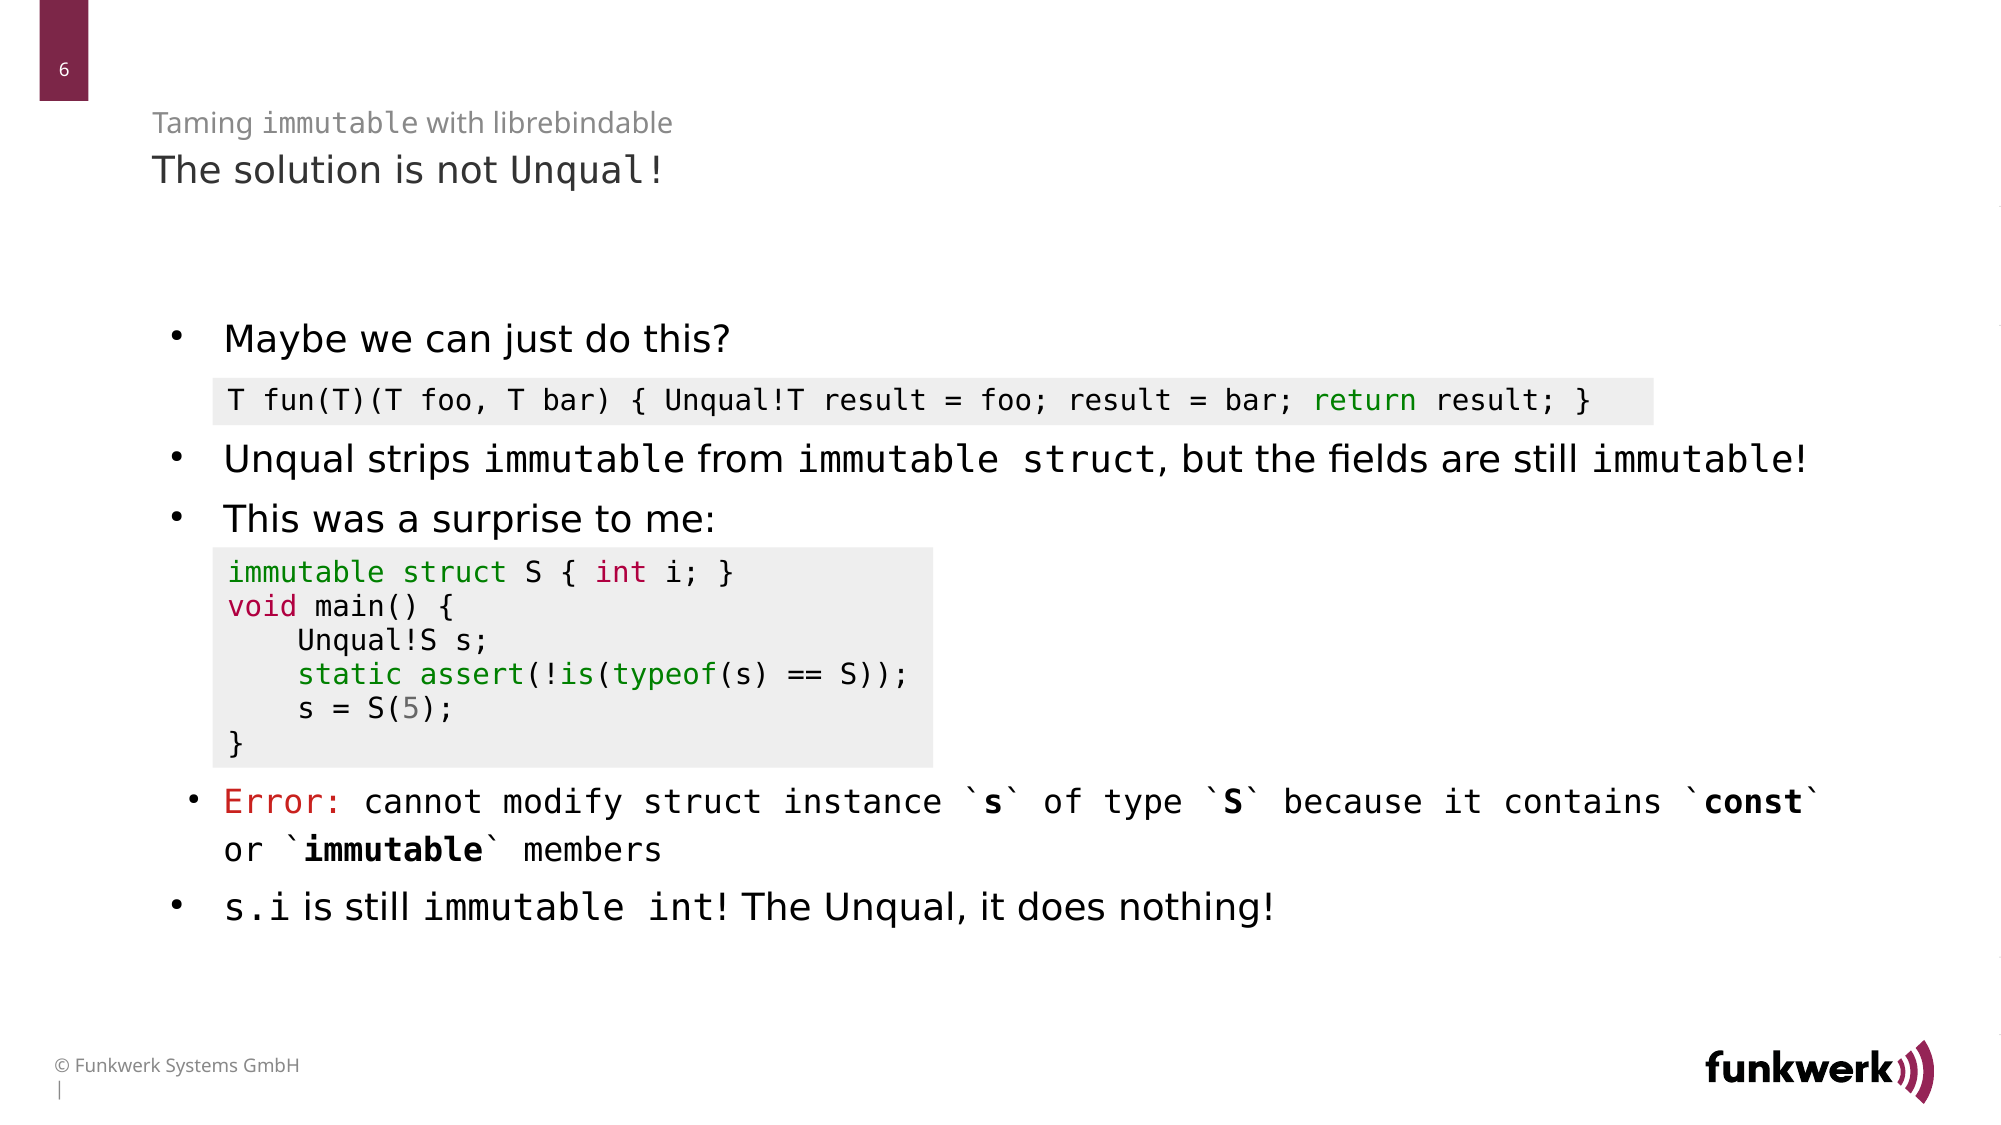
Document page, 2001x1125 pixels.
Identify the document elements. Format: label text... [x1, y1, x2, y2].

text_box The solution is not Unqual! [137, 141, 755, 201]
list Taming immutable with librebindable [137, 100, 1850, 153]
text_box immutable struct S { int i; } void main() { Unqual!S s; static assert(!is(typeof(s) == S)); s = S(5); } [212, 547, 934, 768]
text_box T fun(T)(T foo, T bar) { Unqual!T result = foo; result = bar; return result; } [212, 377, 1654, 426]
list Maybe we can just do this? Unqual strips immutable from immutable struct, but the fields are still immutable! This was a surprise to me: Error: cannot modify struct instance `s` of type `S` because it contains `const` or `immutable` members s.i is still immutable int! The Unqual, it does nothing! [137, 307, 1850, 945]
